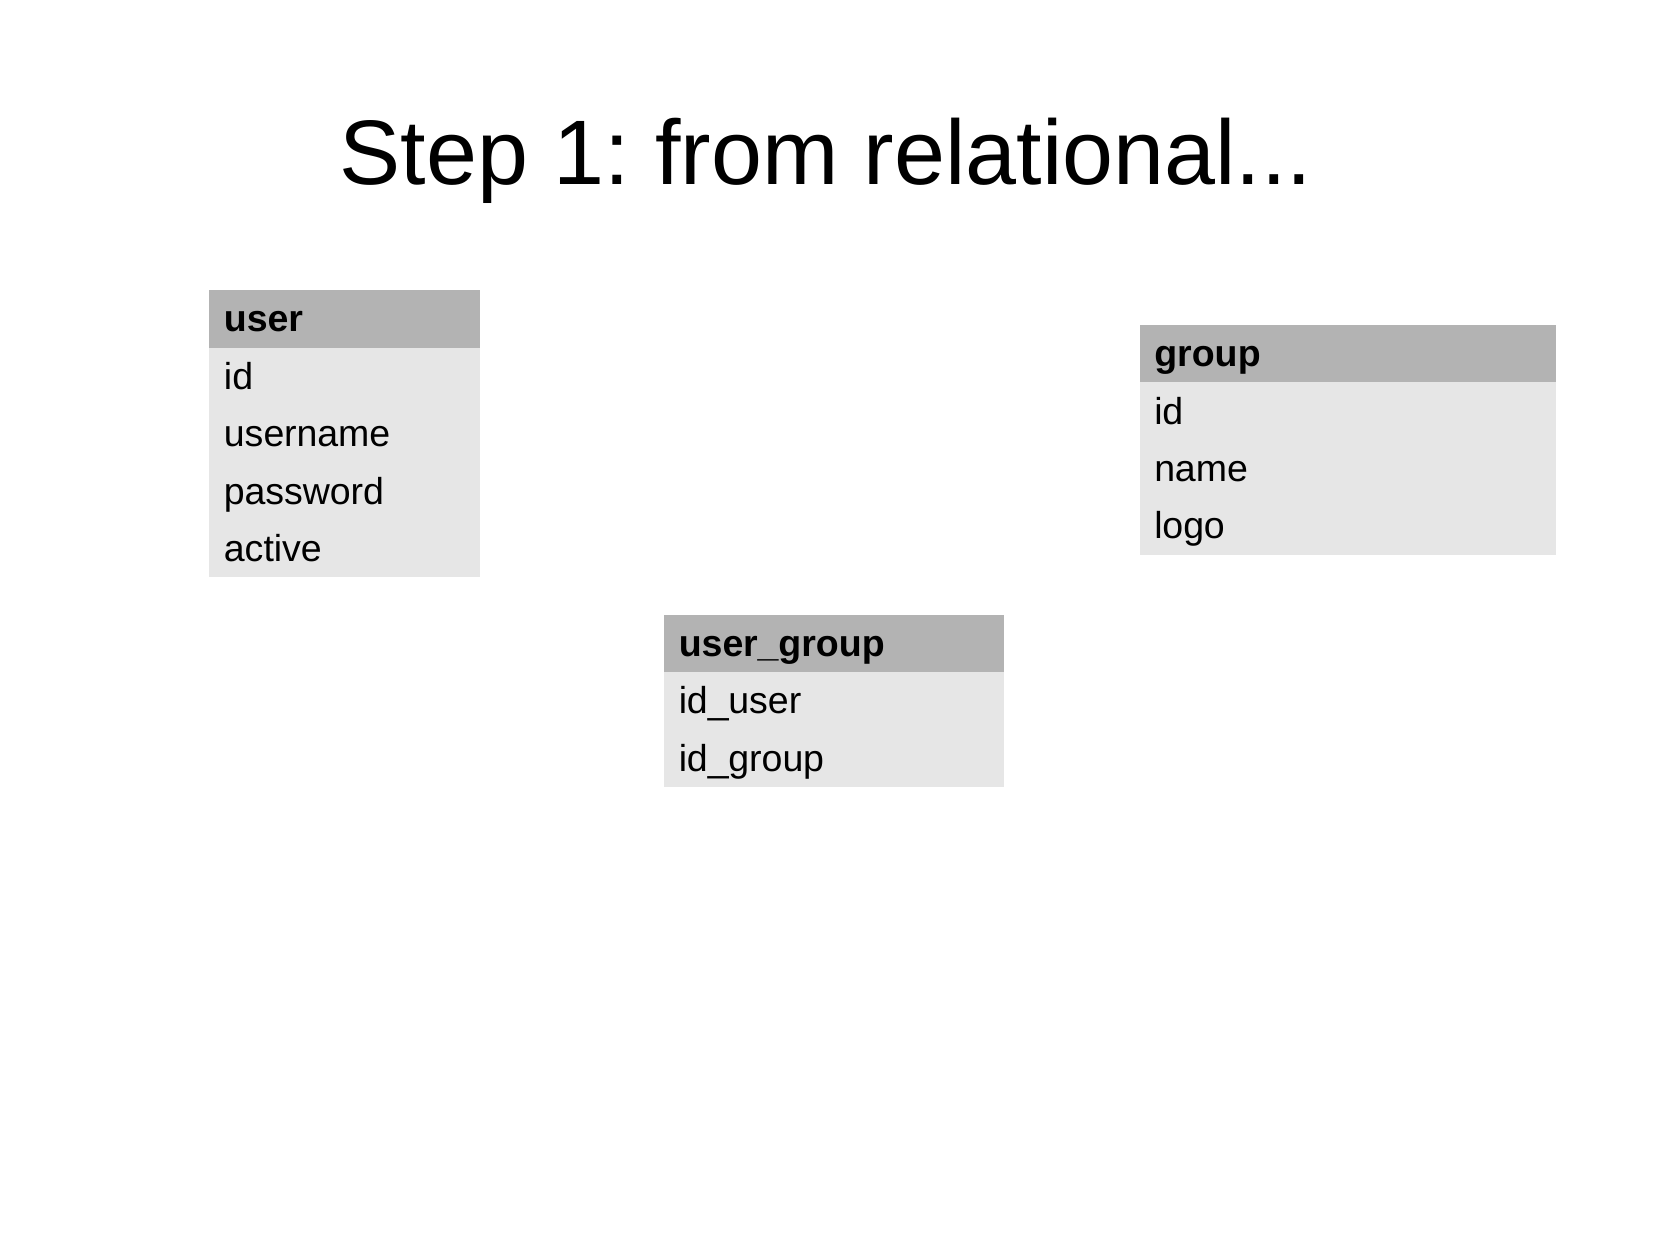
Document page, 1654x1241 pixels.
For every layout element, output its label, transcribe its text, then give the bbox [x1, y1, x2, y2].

table_cell username [209, 405, 480, 462]
table_cell logo [1140, 497, 1556, 555]
table_cell password [209, 462, 480, 520]
table_cell name [1140, 440, 1556, 497]
title Step 1: from relational... [82, 49, 1571, 257]
table_header user_group [664, 615, 1004, 672]
table_header user [209, 290, 480, 348]
table_cell id_user [664, 672, 1004, 729]
table_header group [1140, 325, 1556, 382]
table_cell active [209, 520, 480, 577]
table_cell id_group [664, 729, 1004, 787]
table_cell id [209, 348, 480, 405]
table_cell id [1140, 382, 1556, 440]
